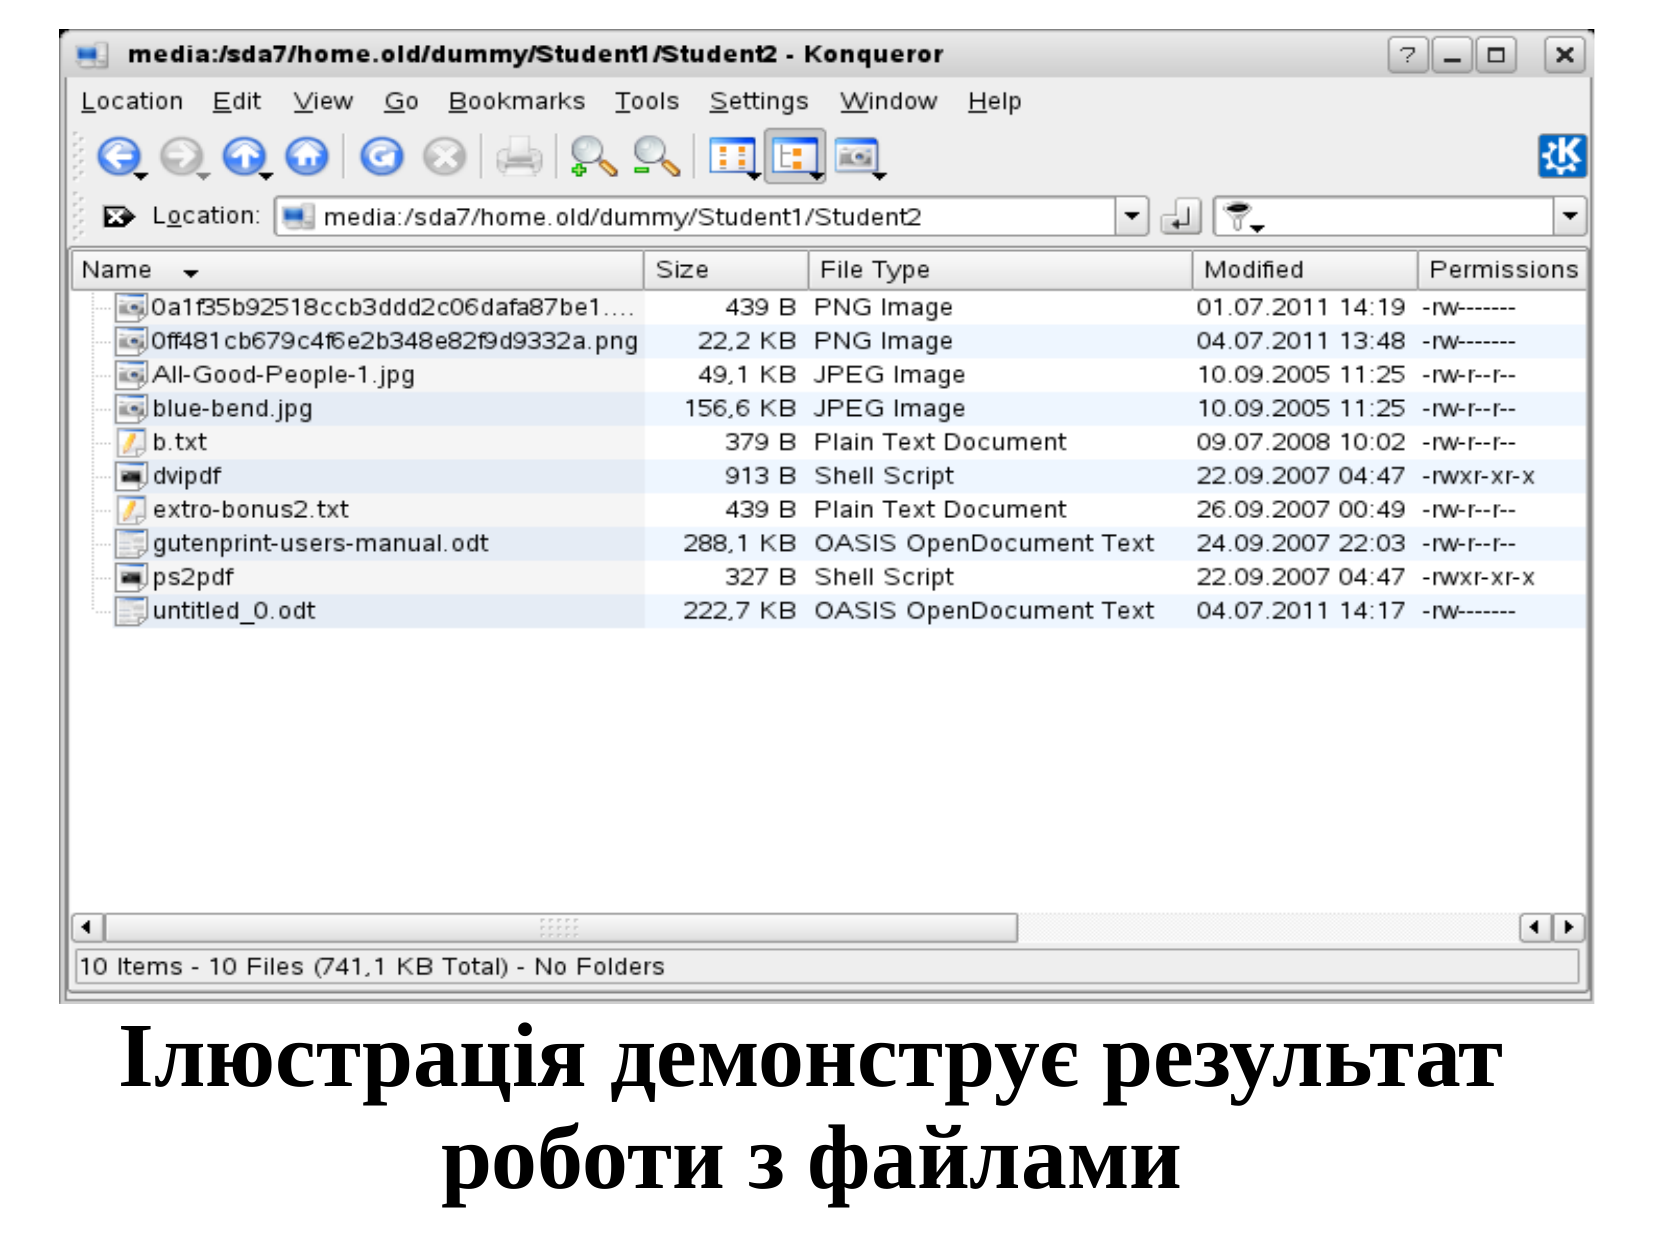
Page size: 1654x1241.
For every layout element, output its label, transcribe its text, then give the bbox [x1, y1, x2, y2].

picture [59, 29, 1595, 1004]
title Ілюстрація демонструє результат роботи з файлами [59, 1004, 1565, 1209]
